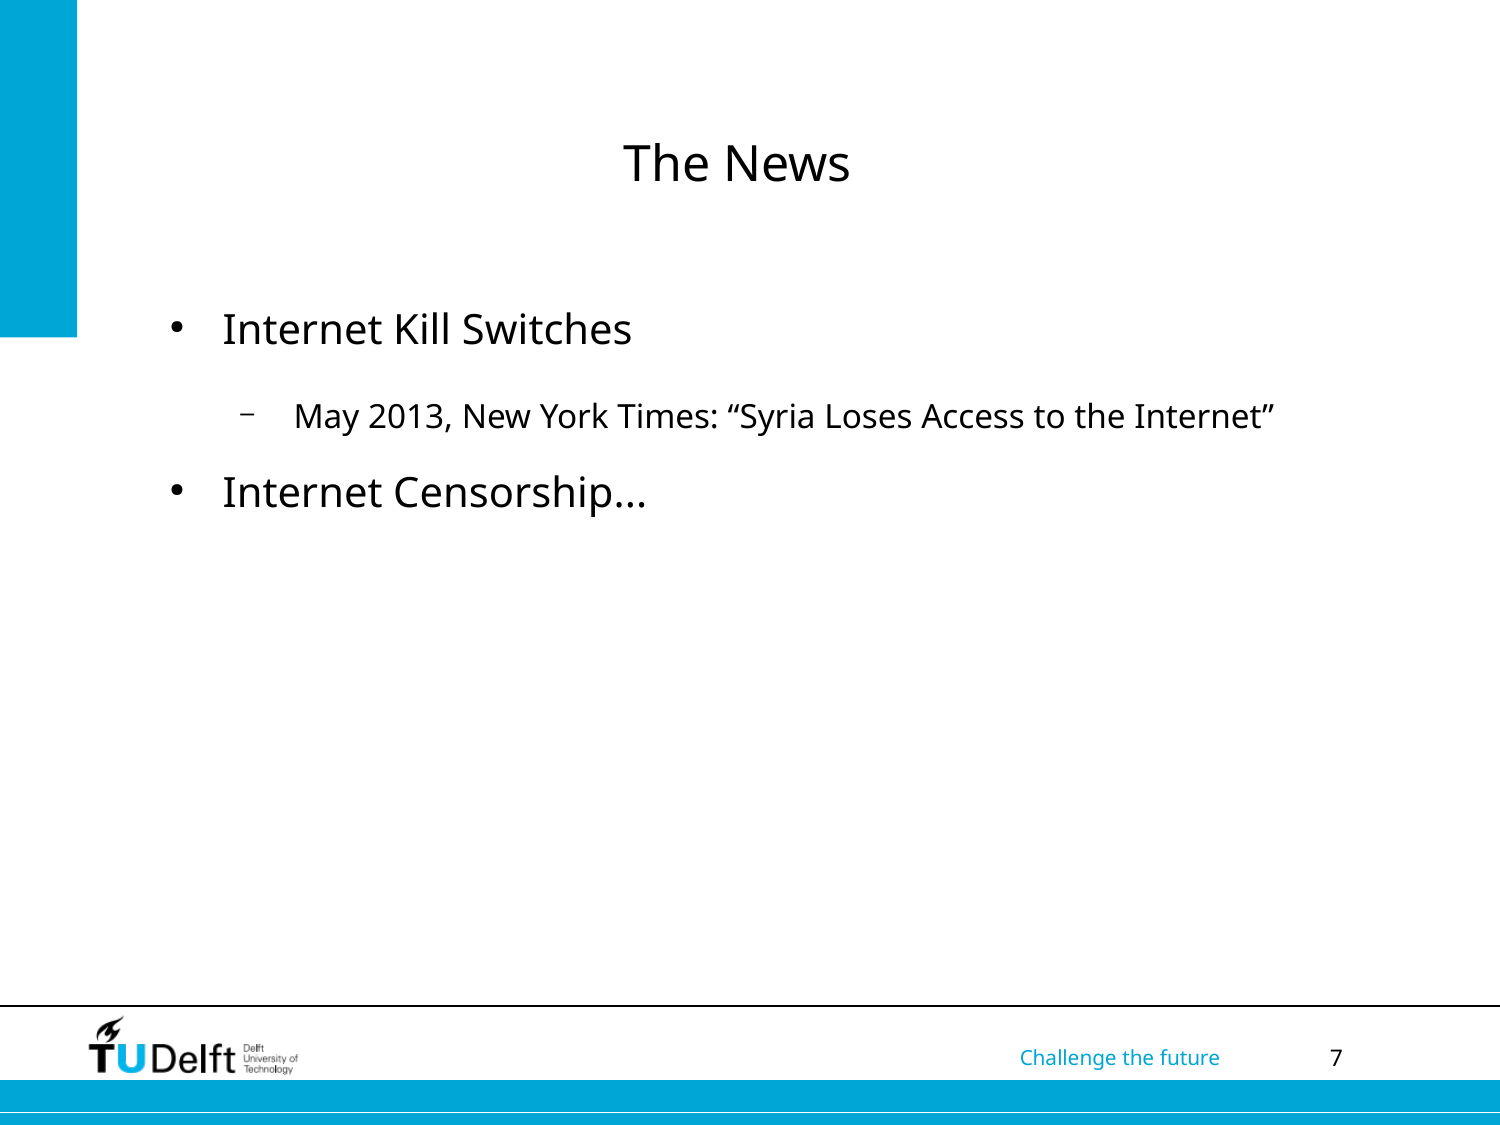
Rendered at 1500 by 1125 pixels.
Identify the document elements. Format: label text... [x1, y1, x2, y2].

title The News [150, 75, 1325, 250]
list Internet Kill Switches May 2013, New York Times: “Syria Loses Access to the Internet” Internet Censorship... [151, 299, 1323, 876]
